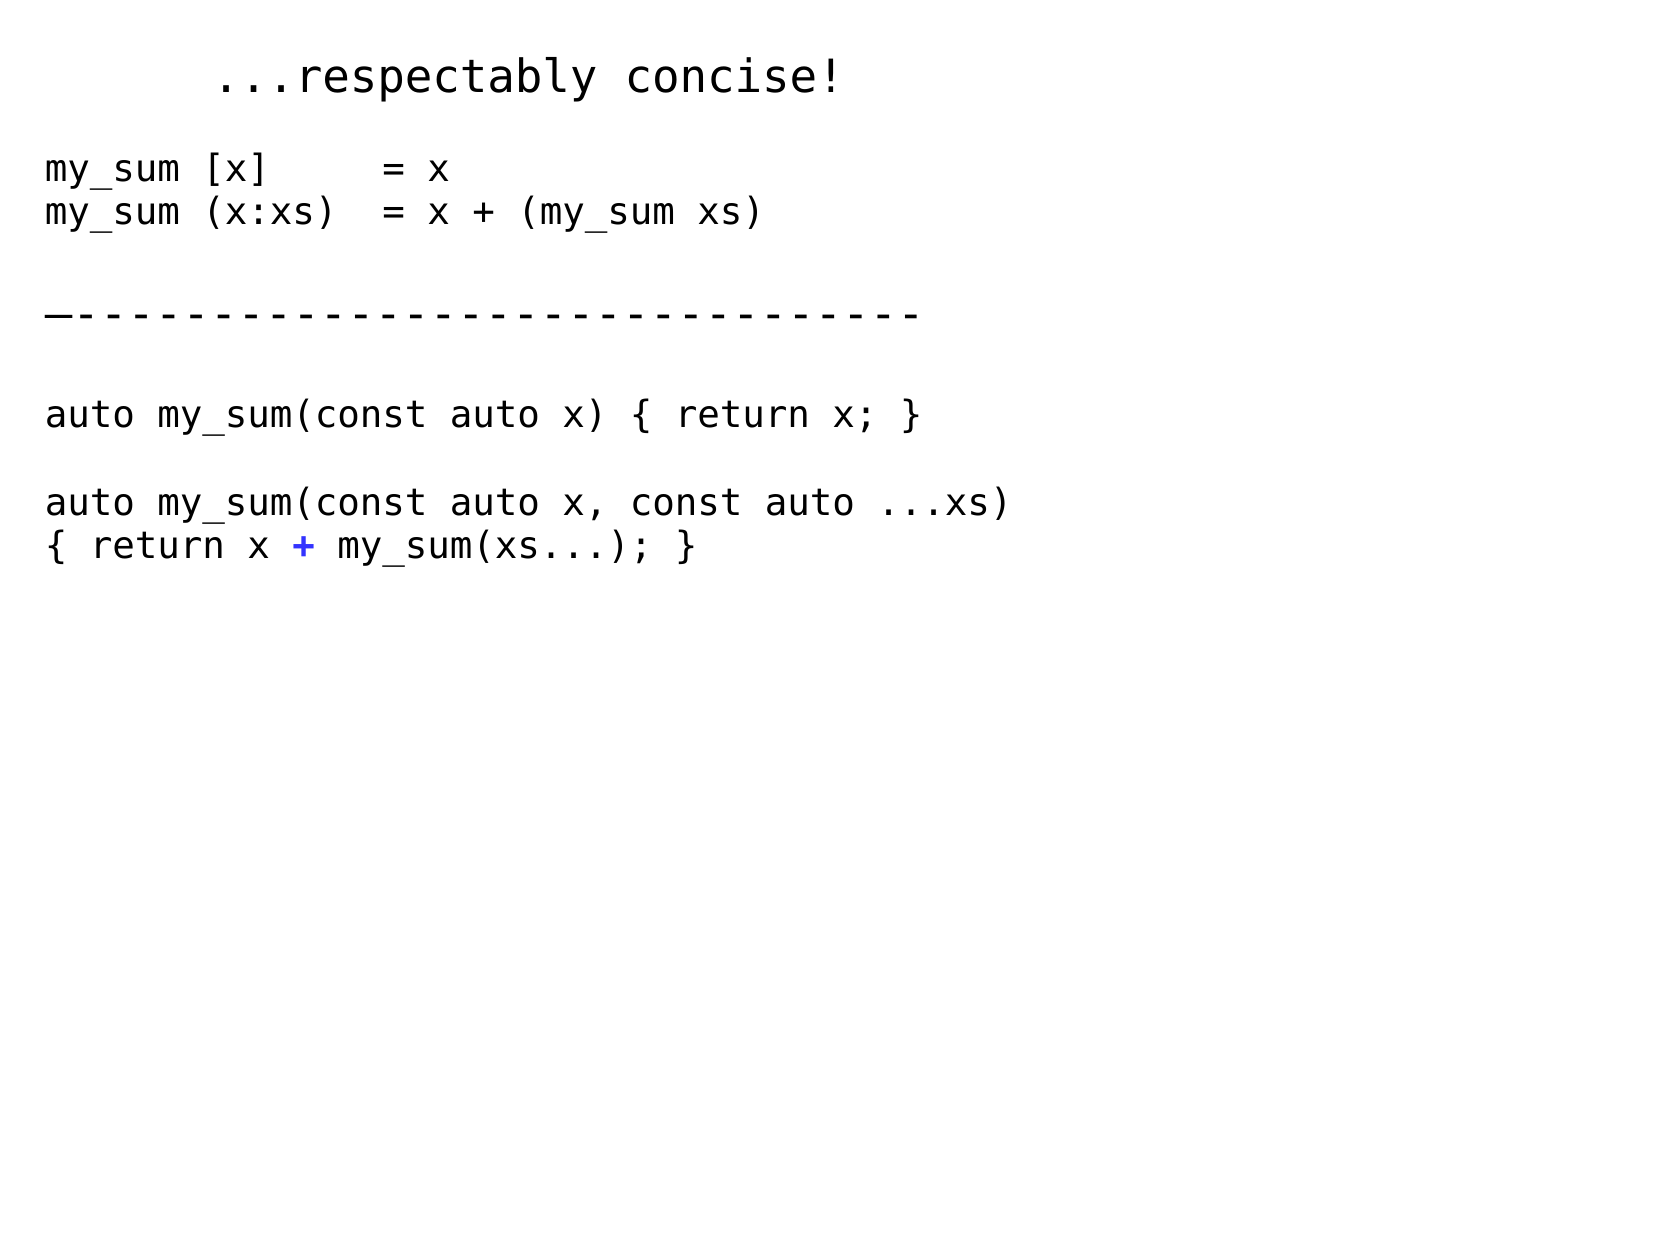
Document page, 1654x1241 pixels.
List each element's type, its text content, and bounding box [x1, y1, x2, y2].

text_box ...respectably concise! my_sum [x] = x my_sum (x:xs) = x + (my_sum xs) –------------------------------- auto my_sum(const auto x) { return x; } auto my_sum(const auto x, const auto ...xs) { return x + my_sum(xs...); } [30, 42, 1620, 646]
